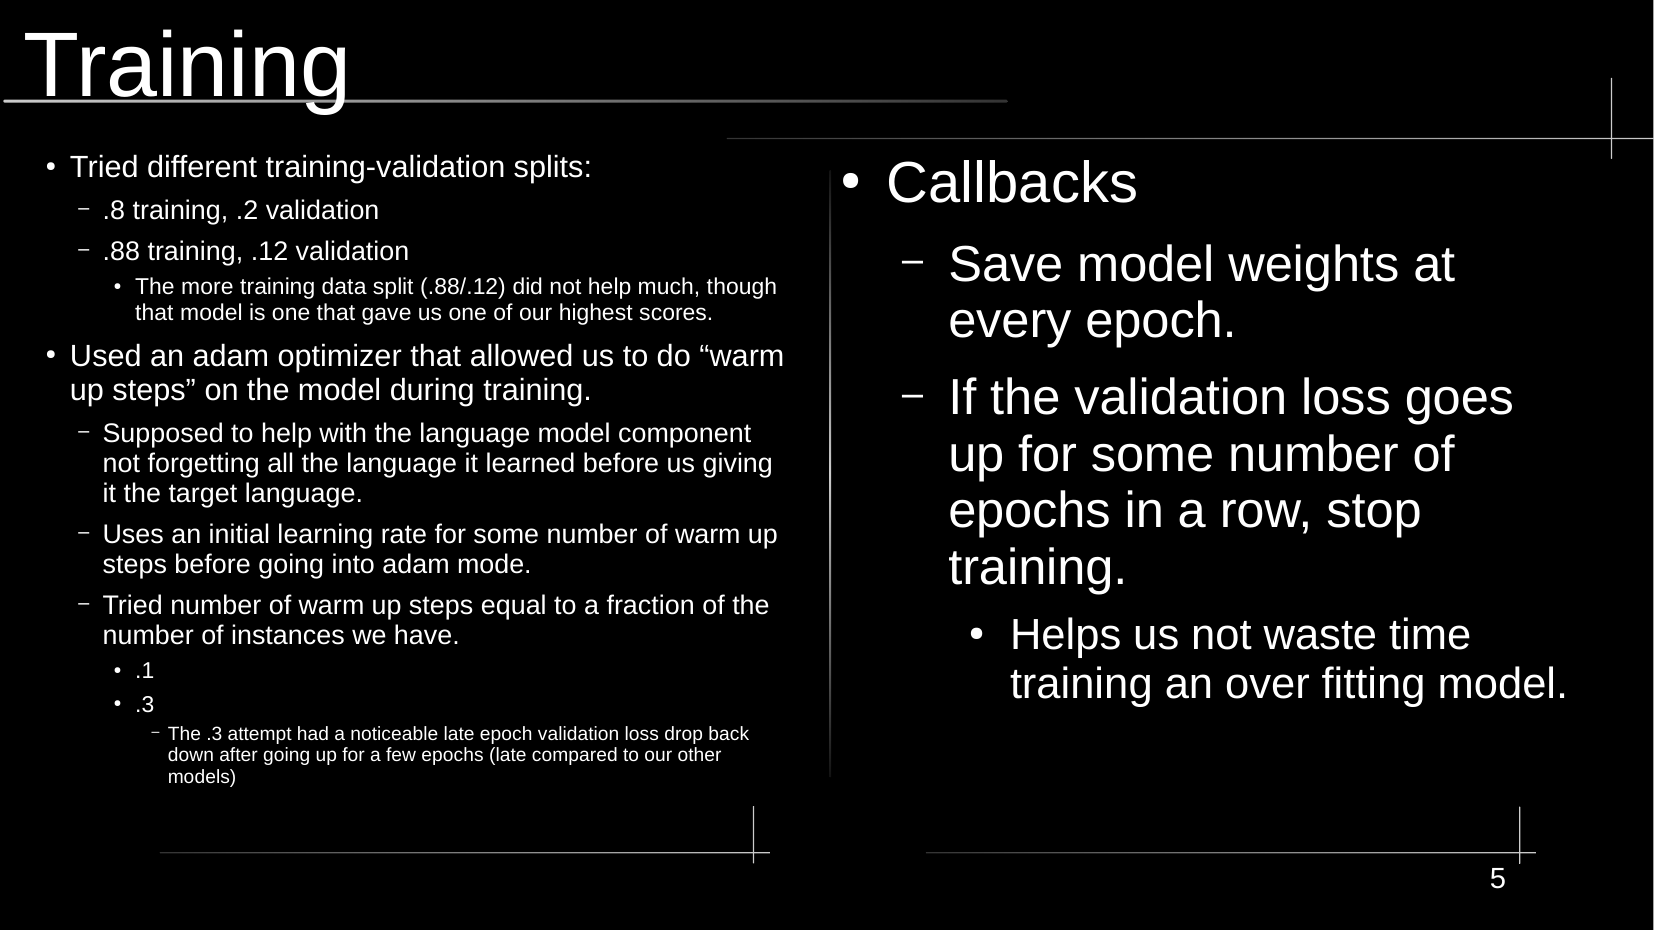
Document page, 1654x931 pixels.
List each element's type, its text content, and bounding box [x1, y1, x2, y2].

title Training [23, 11, 1589, 119]
list Tried different training-validation splits: .8 training, .2 validation .88 training, .12 validation The more training data split (.88/.12) did not help much, though that model is one that gave us one of our highest scores. Used an adam optimizer that allowed us to do “warm up steps” on the model during training. Supposed to help with the language model component not forgetting all the language it learned before us giving it the target language. Uses an initial learning rate for some number of warm up steps before going into adam mode. Tried number of warm up steps equal to a fraction of the number of instances we have. .1 .3 The .3 attempt had a noticeable late epoch validation loss drop back down after going up for a few epochs (late compared to our other models) [37, 150, 788, 826]
list Callbacks Save model weights at every epoch. If the validation loss goes up for some number of epochs in a row, stop training. Helps us not waste time training an over fitting model. [825, 150, 1572, 758]
